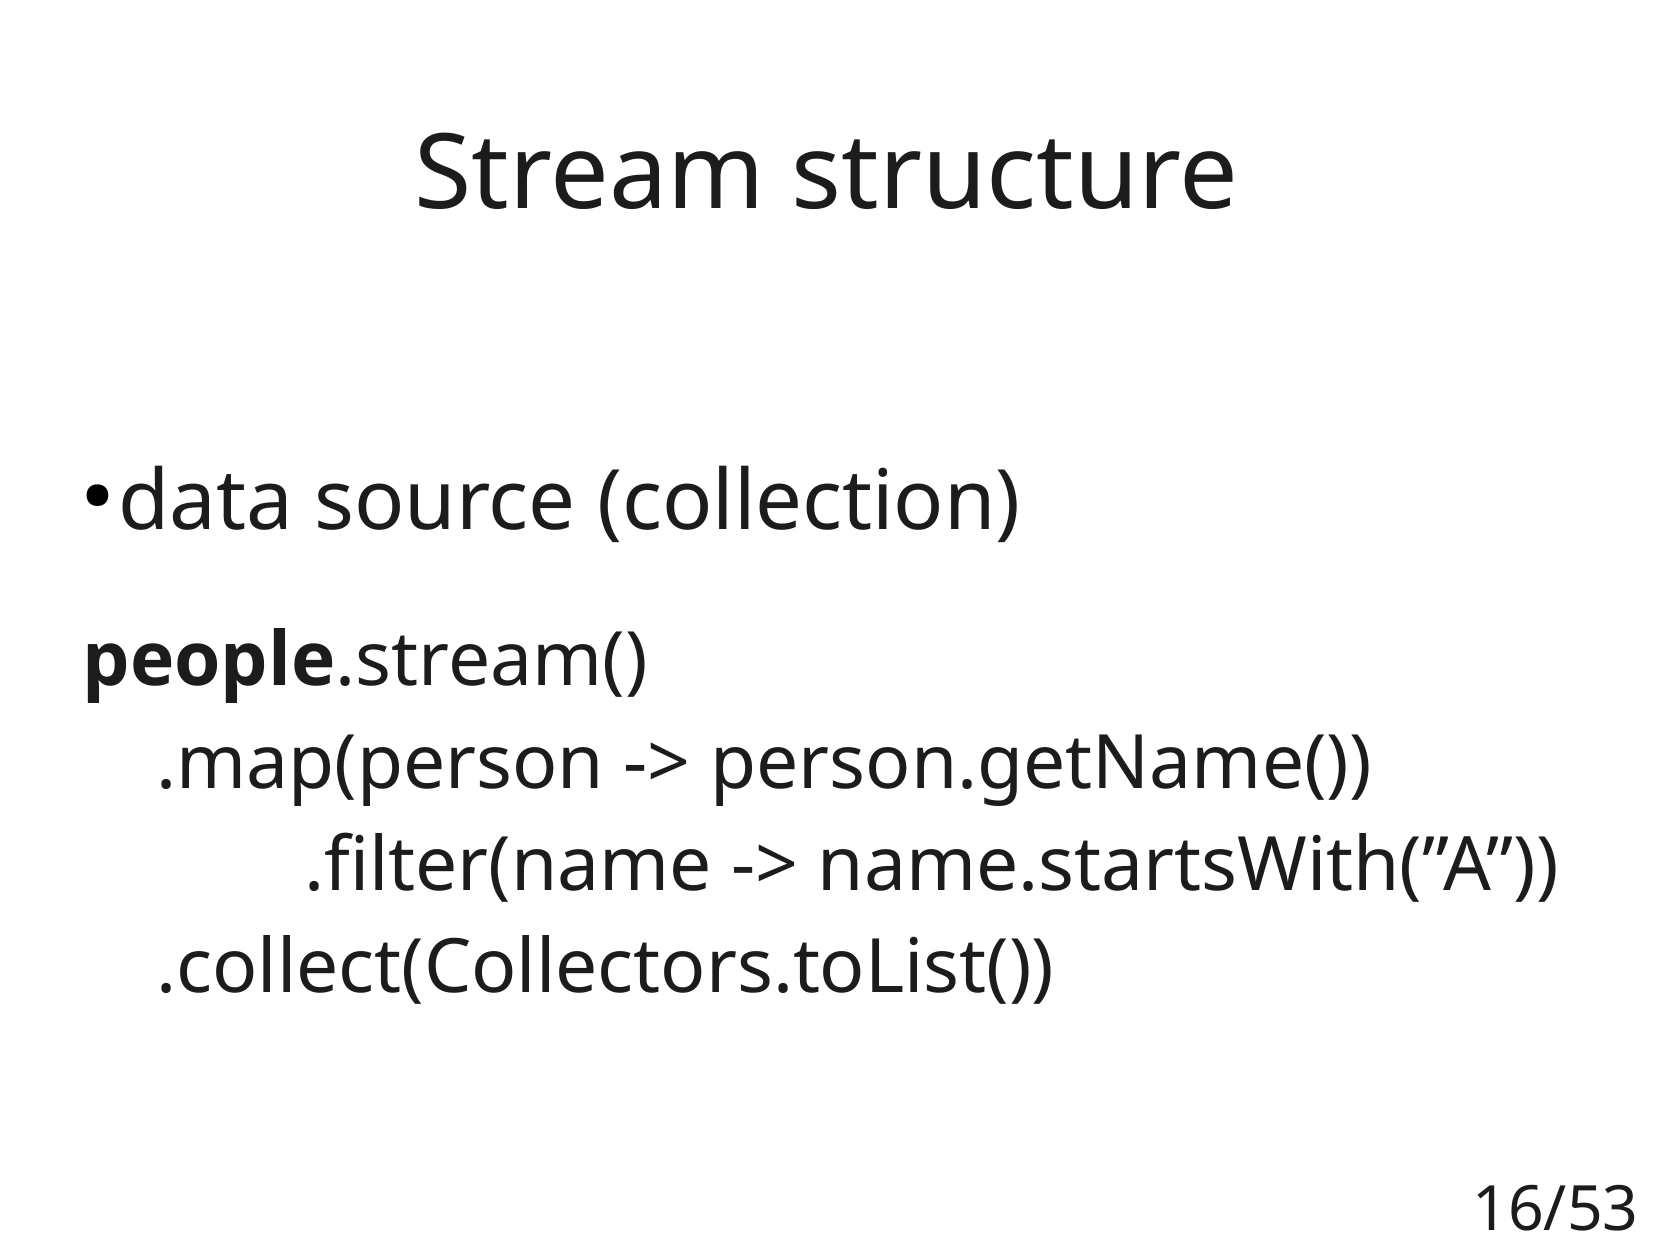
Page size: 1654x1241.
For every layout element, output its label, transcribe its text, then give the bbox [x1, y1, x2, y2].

subtitle data source (collection) people.stream() .map(person -> person.getName()) .filter(name -> name.startsWith(”A”)) .collect(Collectors.toList()) [82, 290, 1571, 1109]
title Stream structure [82, 64, 1571, 272]
text_box <numer>/53 [1071, 1155, 1654, 1241]
